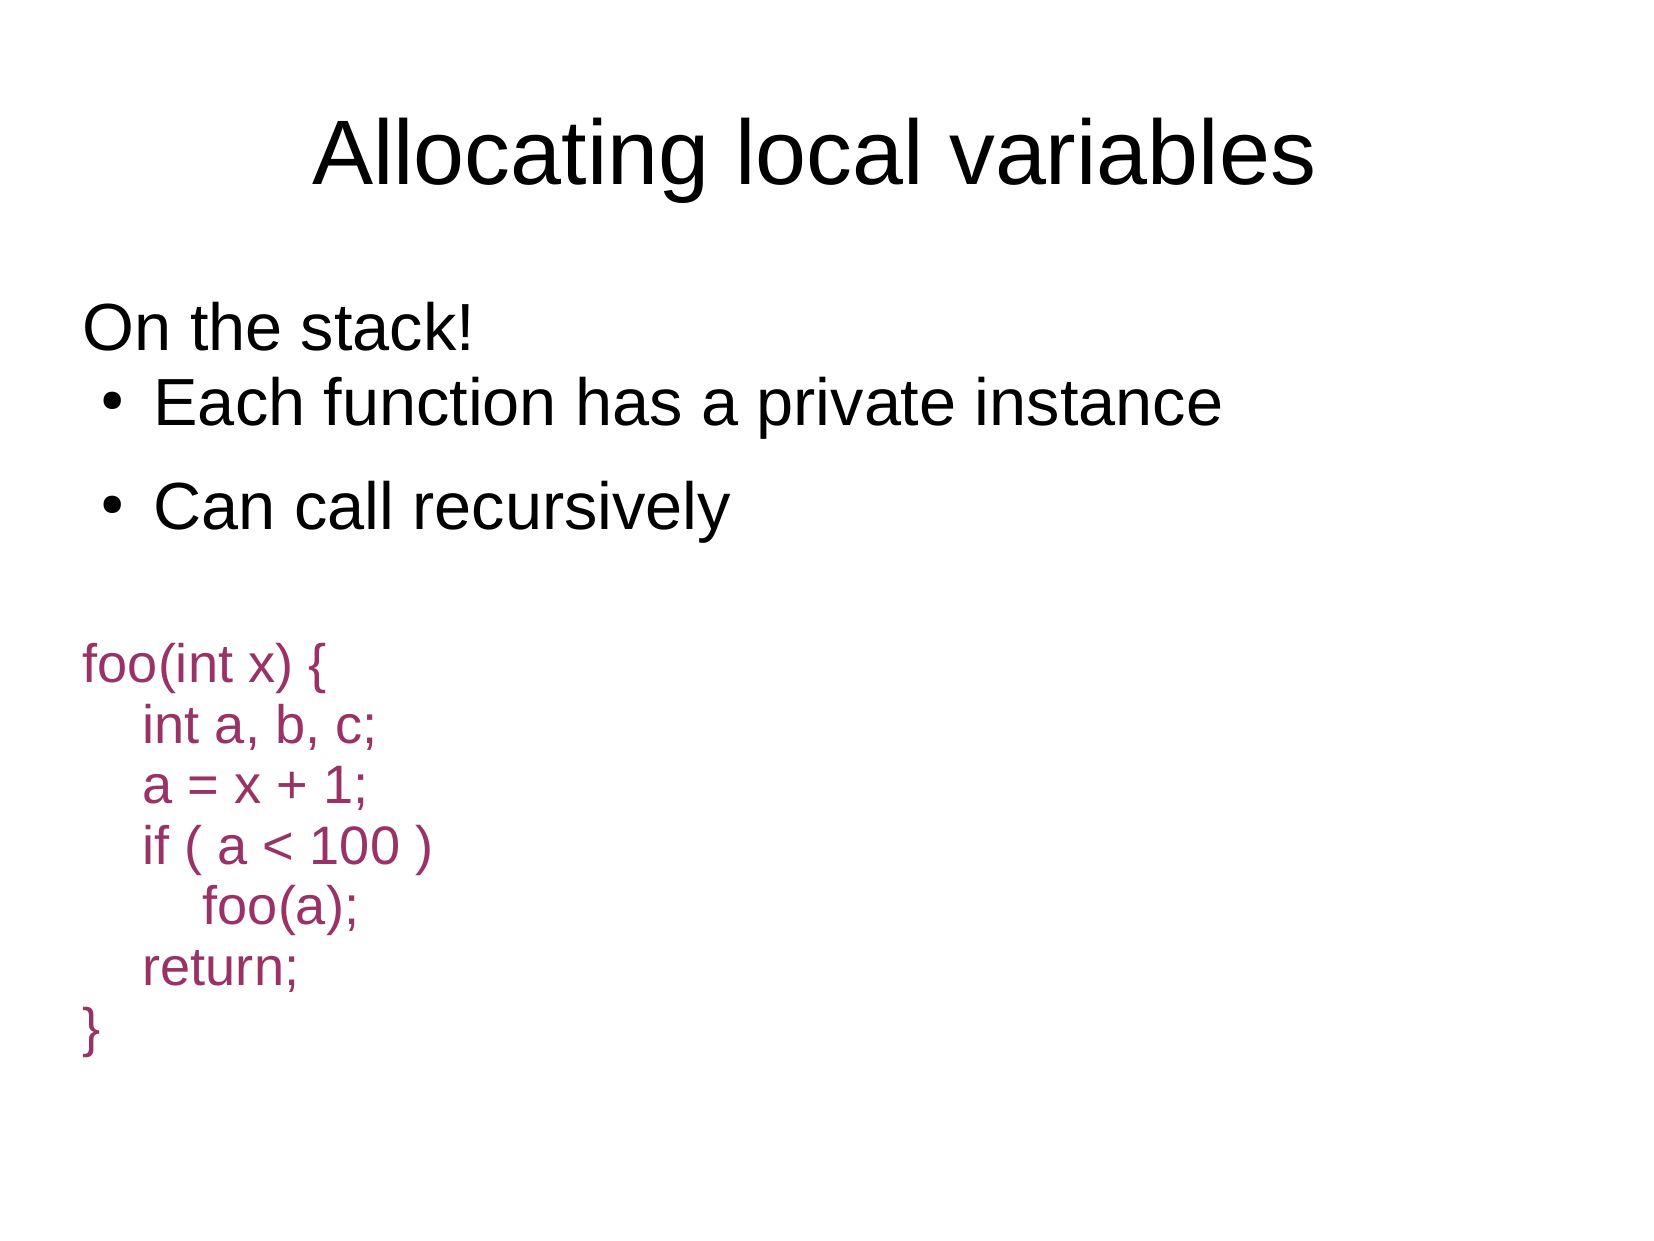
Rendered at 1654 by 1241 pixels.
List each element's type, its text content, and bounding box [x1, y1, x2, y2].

title Allocating local variables [70, 49, 1559, 257]
list On the stack! Each function has a private instance Can call recursively foo(int x) { int a, b, c; a = x + 1; if ( a < 100 ) foo(a); return; } [82, 290, 1571, 1109]
